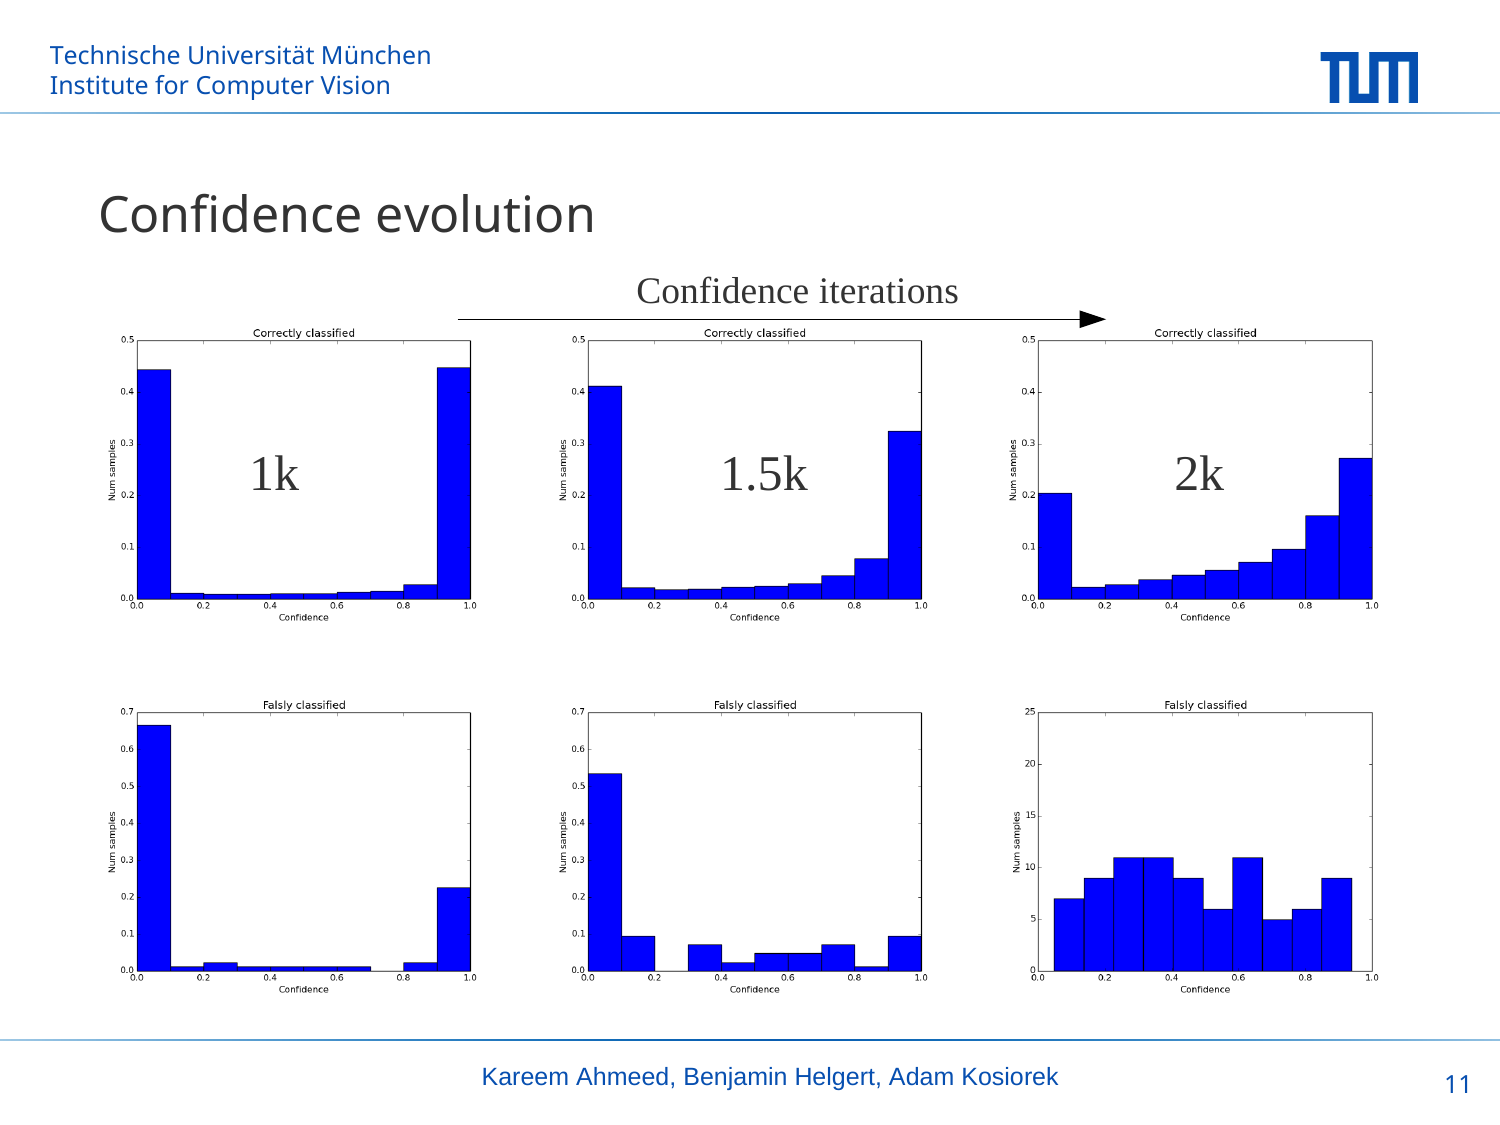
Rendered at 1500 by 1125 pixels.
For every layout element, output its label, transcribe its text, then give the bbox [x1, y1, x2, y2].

title Confidence evolution [83, 149, 1417, 250]
text_box 2k [1159, 433, 1240, 508]
picture [0, 0, 1500, 1125]
text_box Confidence iterations [621, 259, 975, 319]
text_box 1.5k [705, 433, 830, 508]
text_box 1k [234, 433, 315, 508]
